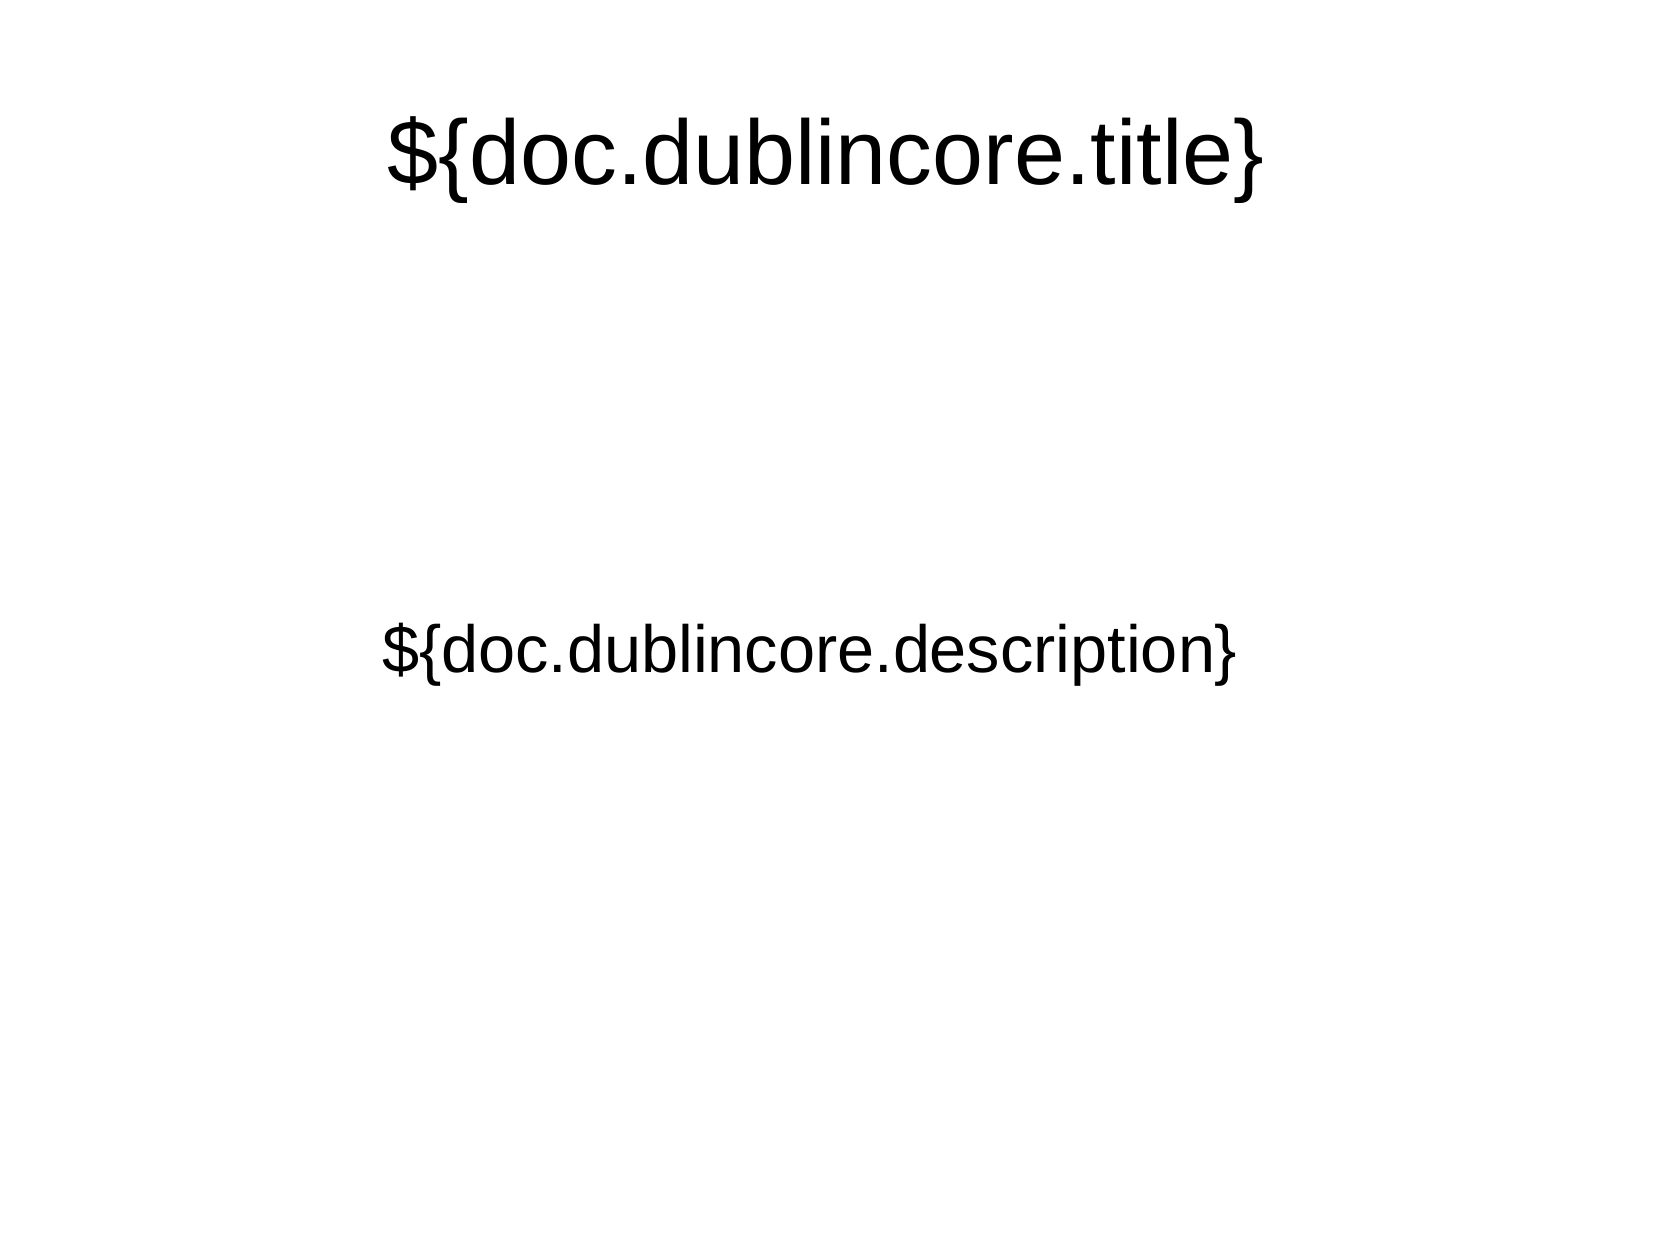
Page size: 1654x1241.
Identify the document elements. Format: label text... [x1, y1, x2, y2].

title ${doc.dublincore.title} [82, 49, 1571, 257]
subtitle ${doc.dublincore.description} [82, 290, 1538, 1010]
